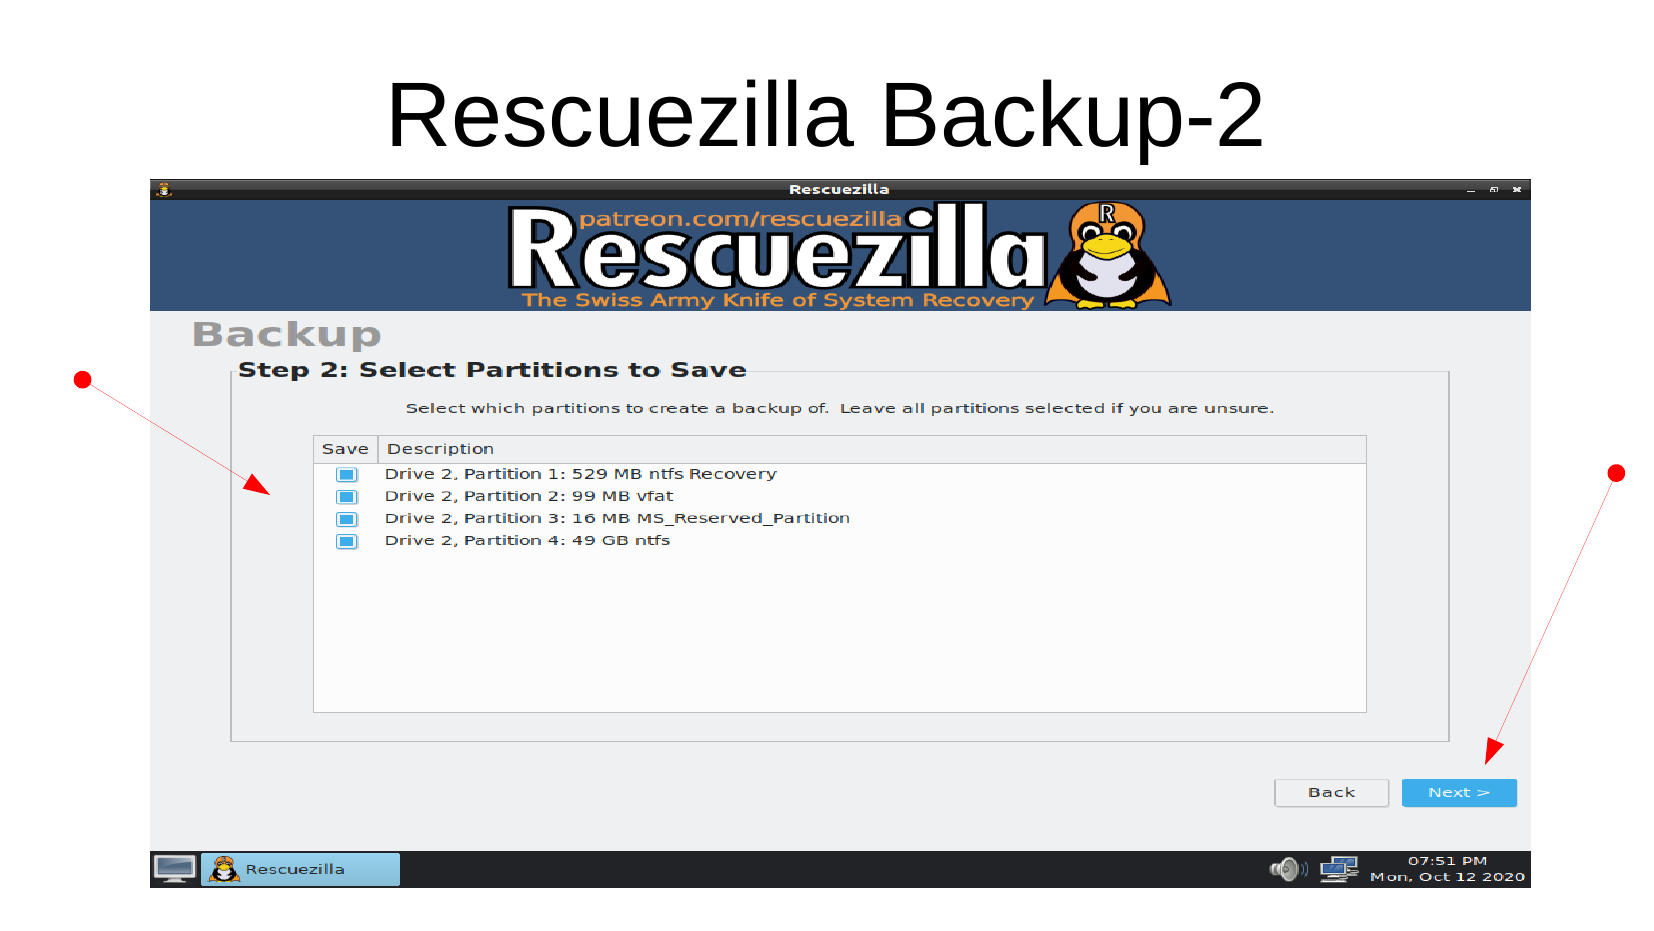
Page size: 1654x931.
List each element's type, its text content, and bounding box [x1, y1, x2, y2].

picture [150, 179, 1531, 888]
title Rescuezilla Backup-2 [82, 37, 1571, 193]
